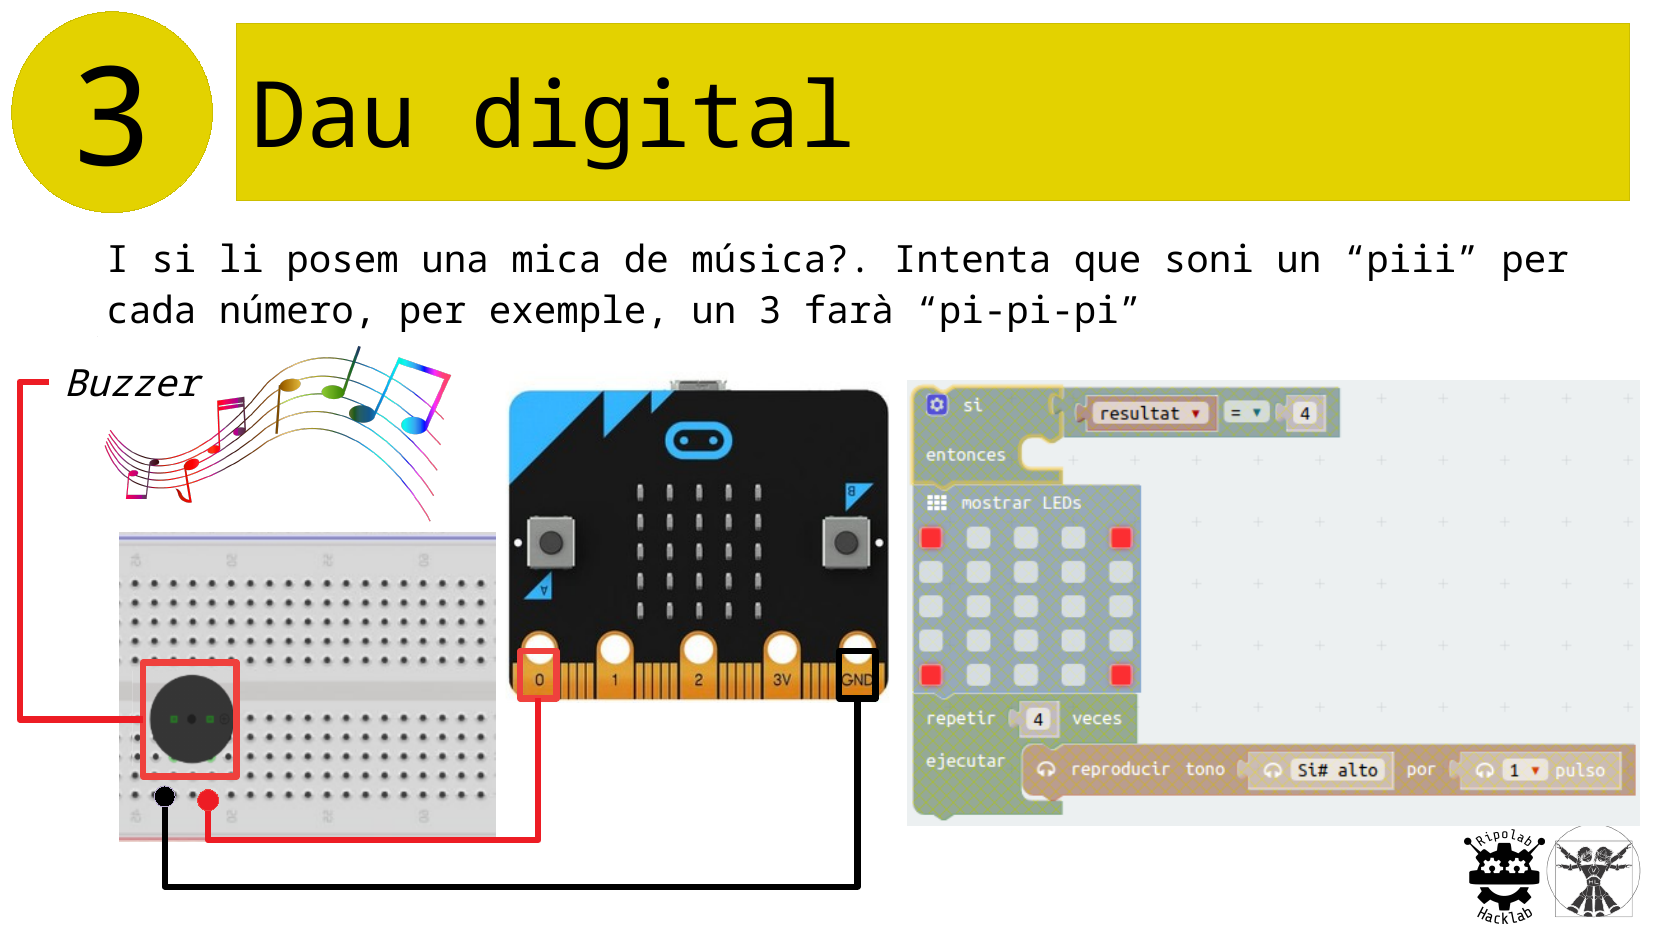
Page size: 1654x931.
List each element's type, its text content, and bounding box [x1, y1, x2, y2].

text_box [154, 785, 176, 807]
picture [505, 386, 890, 703]
text_box 3 [11, 11, 213, 213]
picture [146, 666, 233, 773]
text_box Buzzer [49, 348, 91, 413]
picture [91, 386, 496, 842]
text_box [197, 789, 219, 811]
text_box I si li posem una mica de música?. Intenta que soni un “piii” per cada número, per exemple, un 3 farà “pi-pi-pi” [91, 224, 1626, 386]
picture [842, 654, 872, 695]
picture [523, 654, 553, 695]
picture [907, 380, 1642, 924]
text_box Dau digital [236, 23, 1630, 201]
